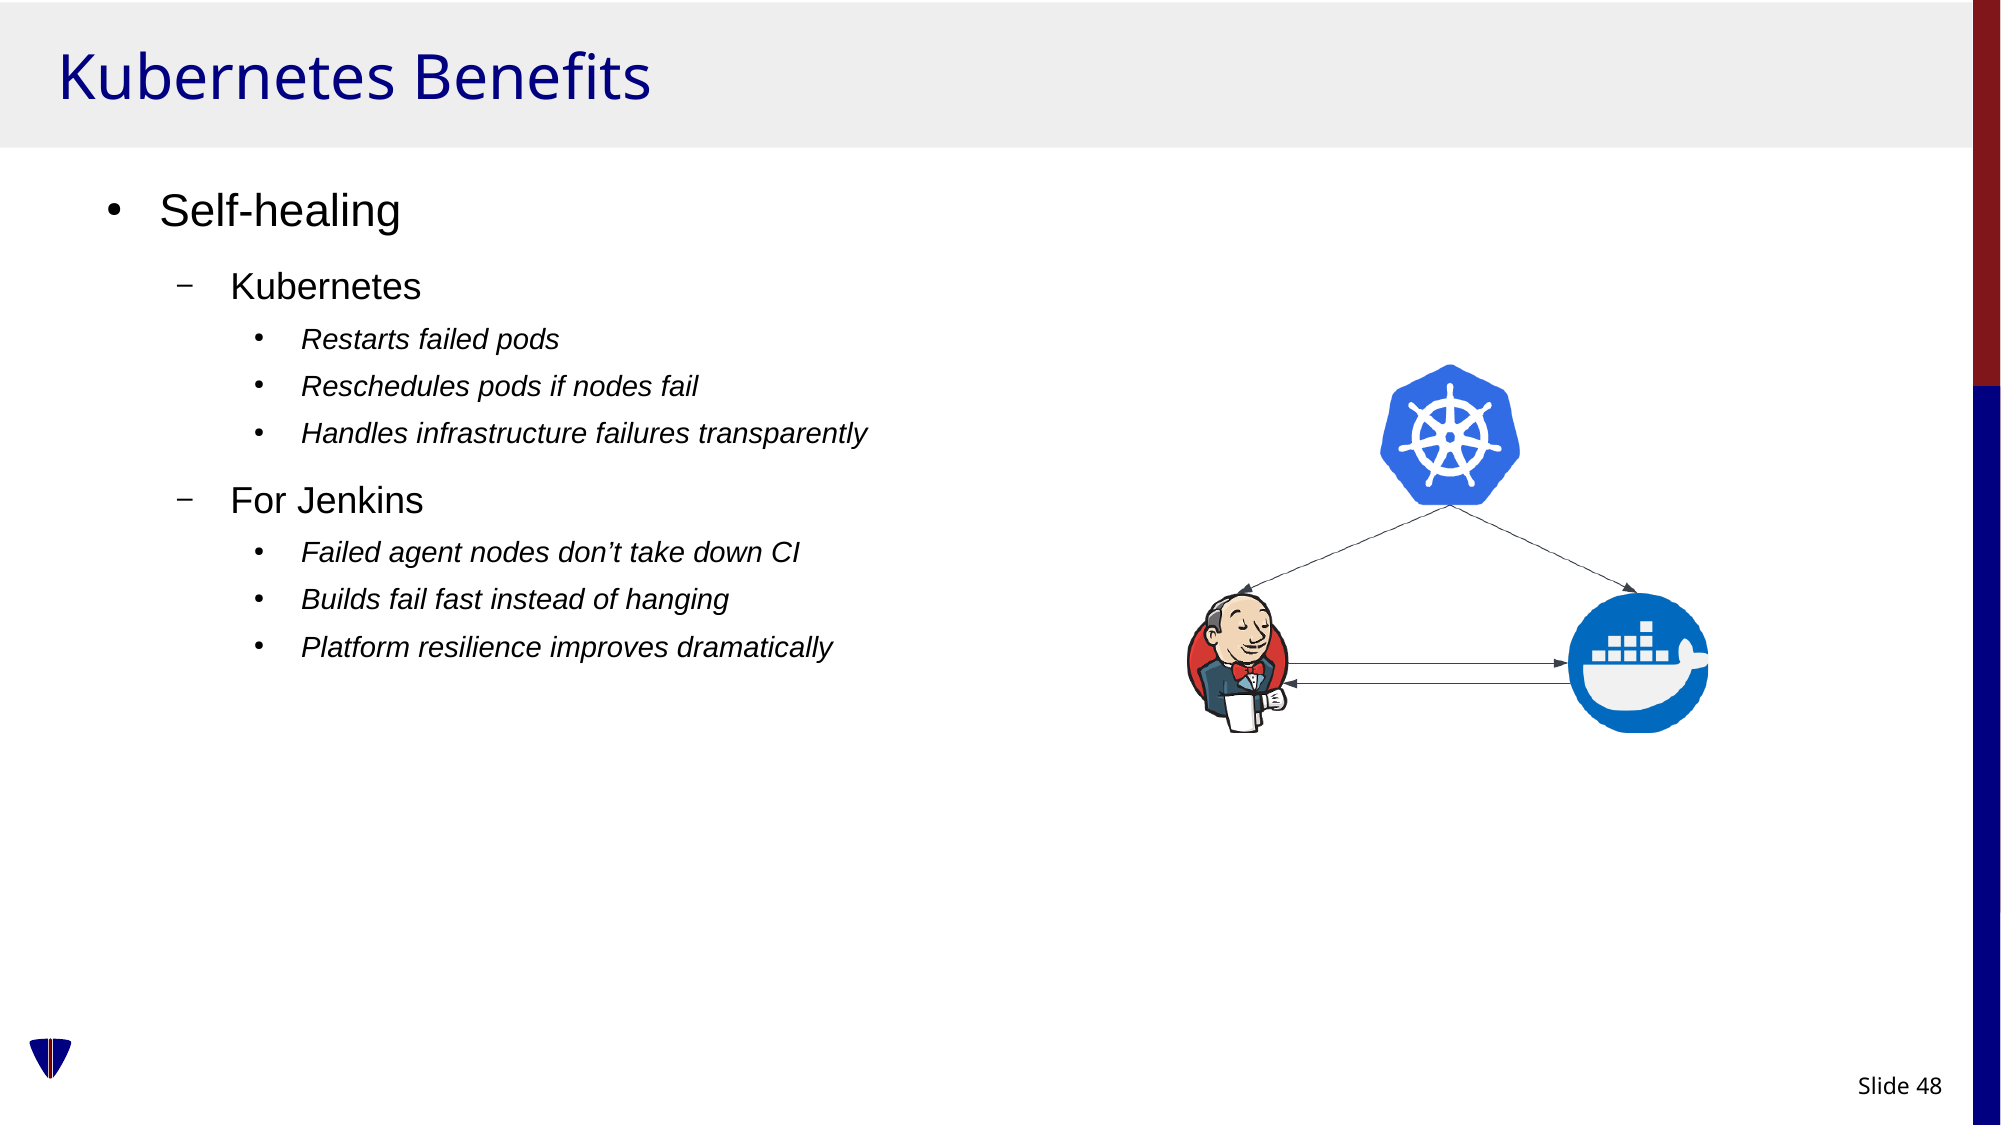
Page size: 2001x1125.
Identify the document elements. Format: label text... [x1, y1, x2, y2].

title Kubernetes Benefits [0, 2, 1973, 148]
picture [1151, 329, 1743, 768]
list Self-healing Kubernetes Restarts failed pods Reschedules pods if nodes fail Handles infrastructure failures transparently For Jenkins Failed agent nodes don’t take down CI Builds fail fast instead of hanging Platform resilience improves dramatically [88, 177, 1123, 1034]
